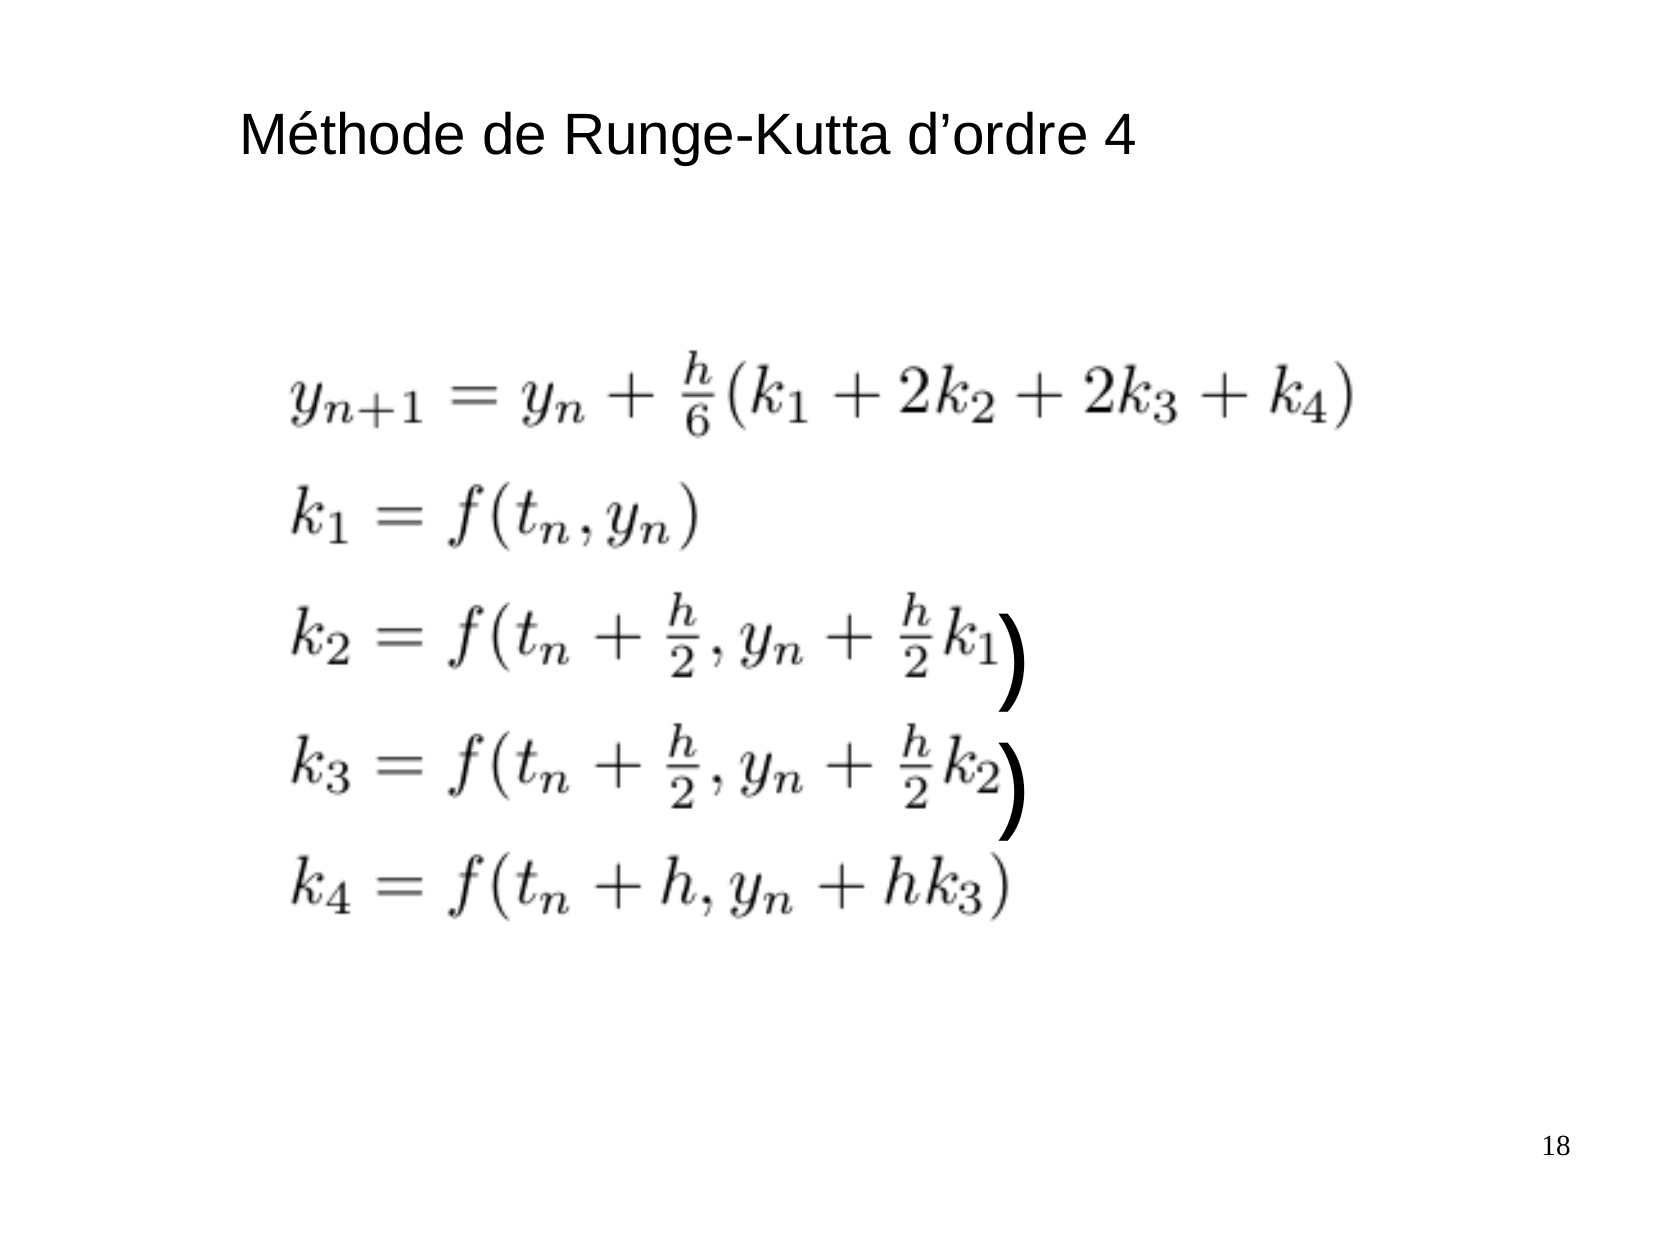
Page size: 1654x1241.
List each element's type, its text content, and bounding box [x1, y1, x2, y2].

picture [238, 318, 1394, 971]
text_box Méthode de Runge-Kutta d’ordre 4 [224, 94, 1371, 175]
text_box ) [980, 566, 1134, 711]
text_box ) [980, 695, 1063, 839]
